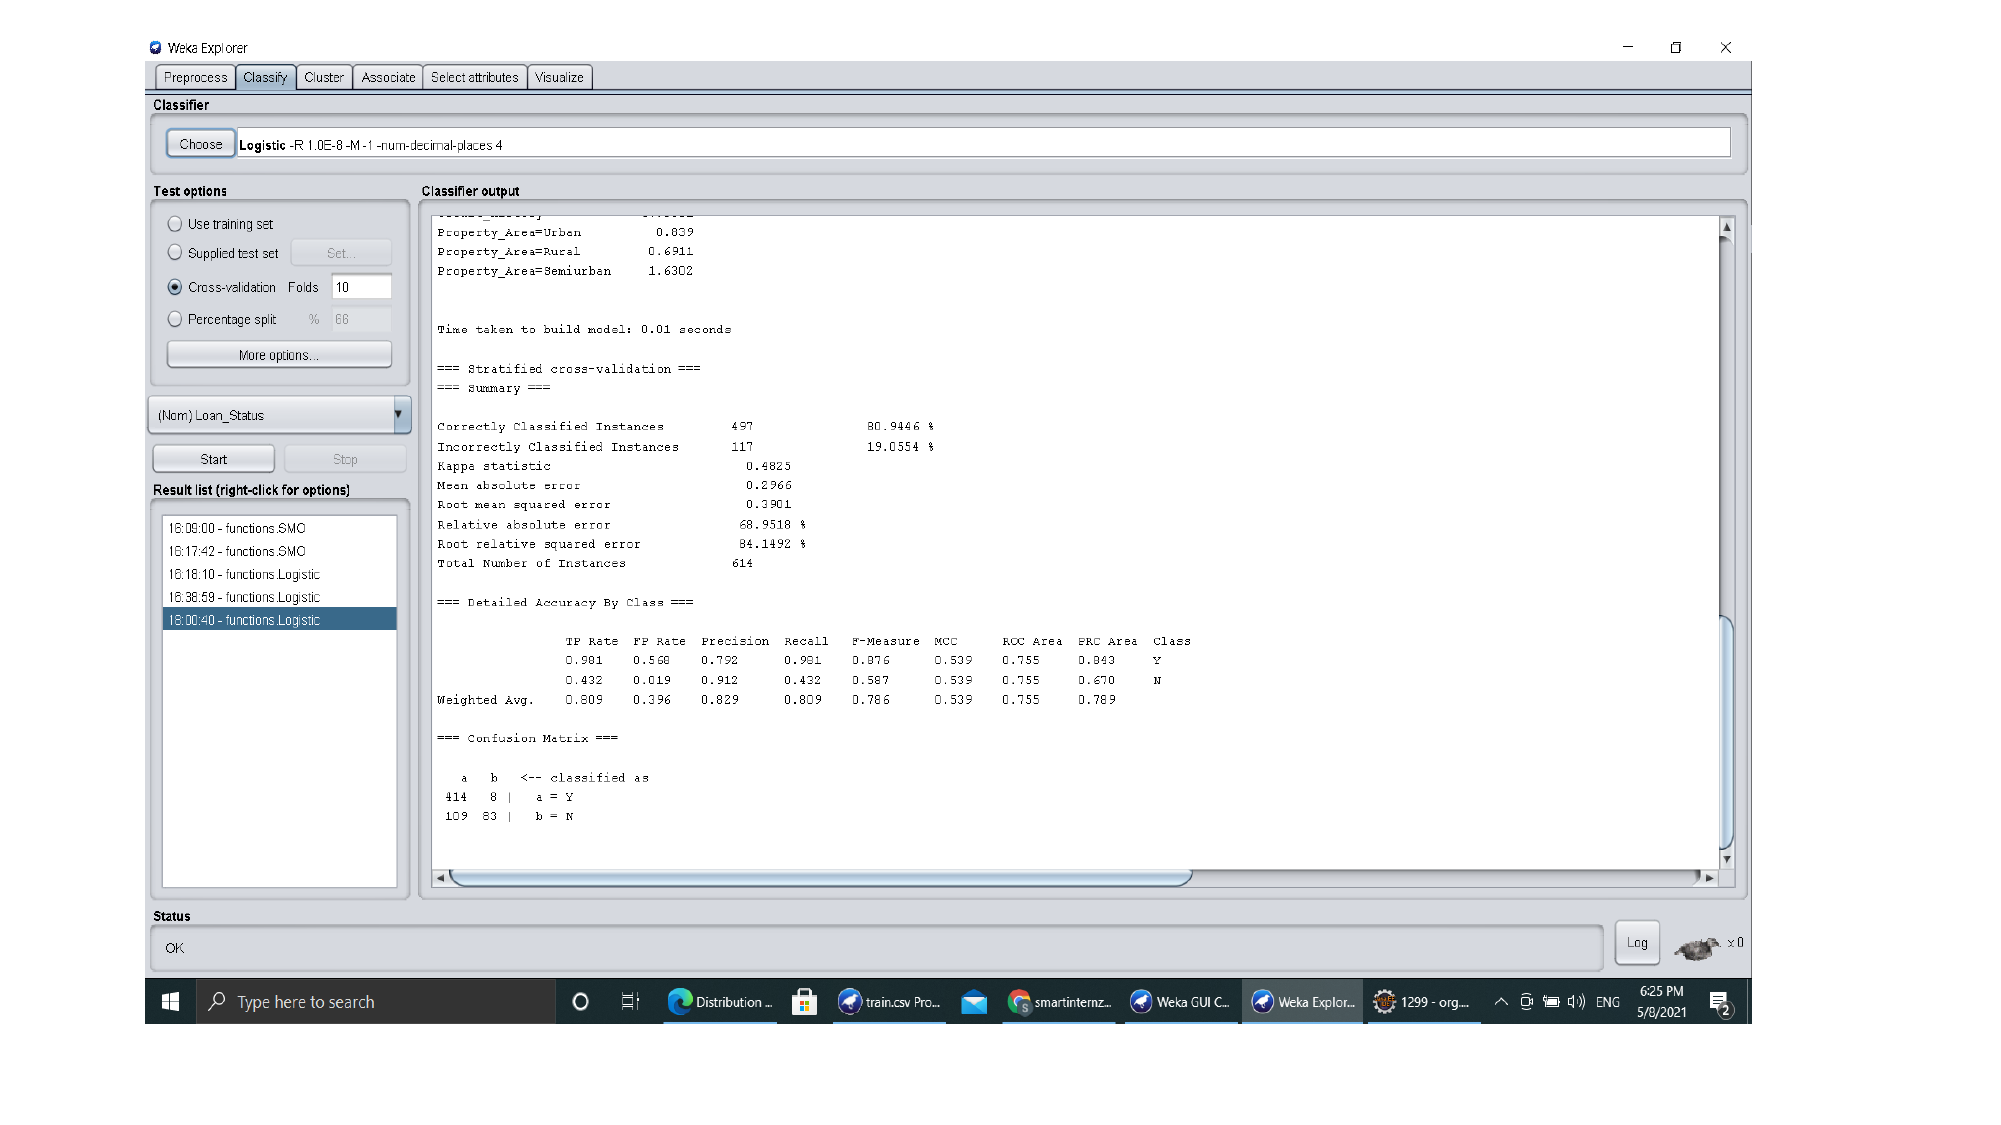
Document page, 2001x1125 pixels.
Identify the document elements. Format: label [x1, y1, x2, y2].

picture [145, 34, 1752, 1024]
